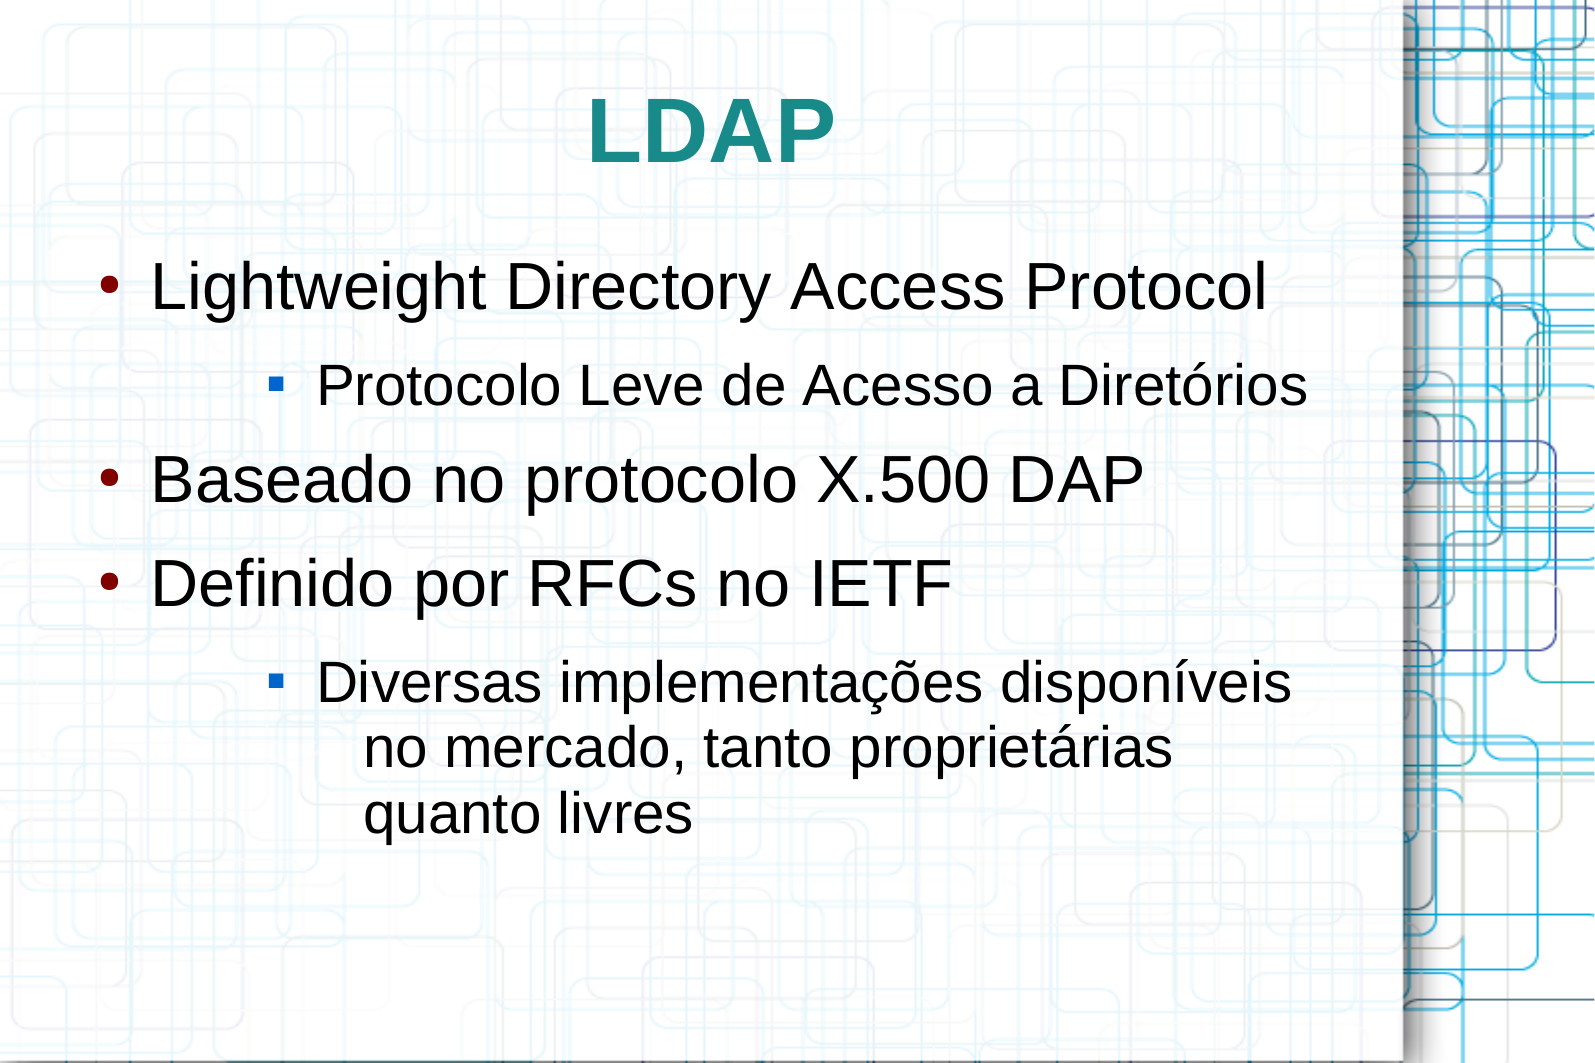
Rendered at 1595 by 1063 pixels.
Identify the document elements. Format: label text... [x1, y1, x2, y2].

title LDAP [56, 42, 1367, 220]
list Lightweight Directory Access Protocol Protocolo Leve de Acesso a Diretórios Baseado no protocolo X.500 DAP Definido por RFCs no IETF Diversas implementações disponíveis no mercado, tanto proprietárias quanto livres [79, 248, 1367, 951]
picture [0, 0, 1595, 1063]
